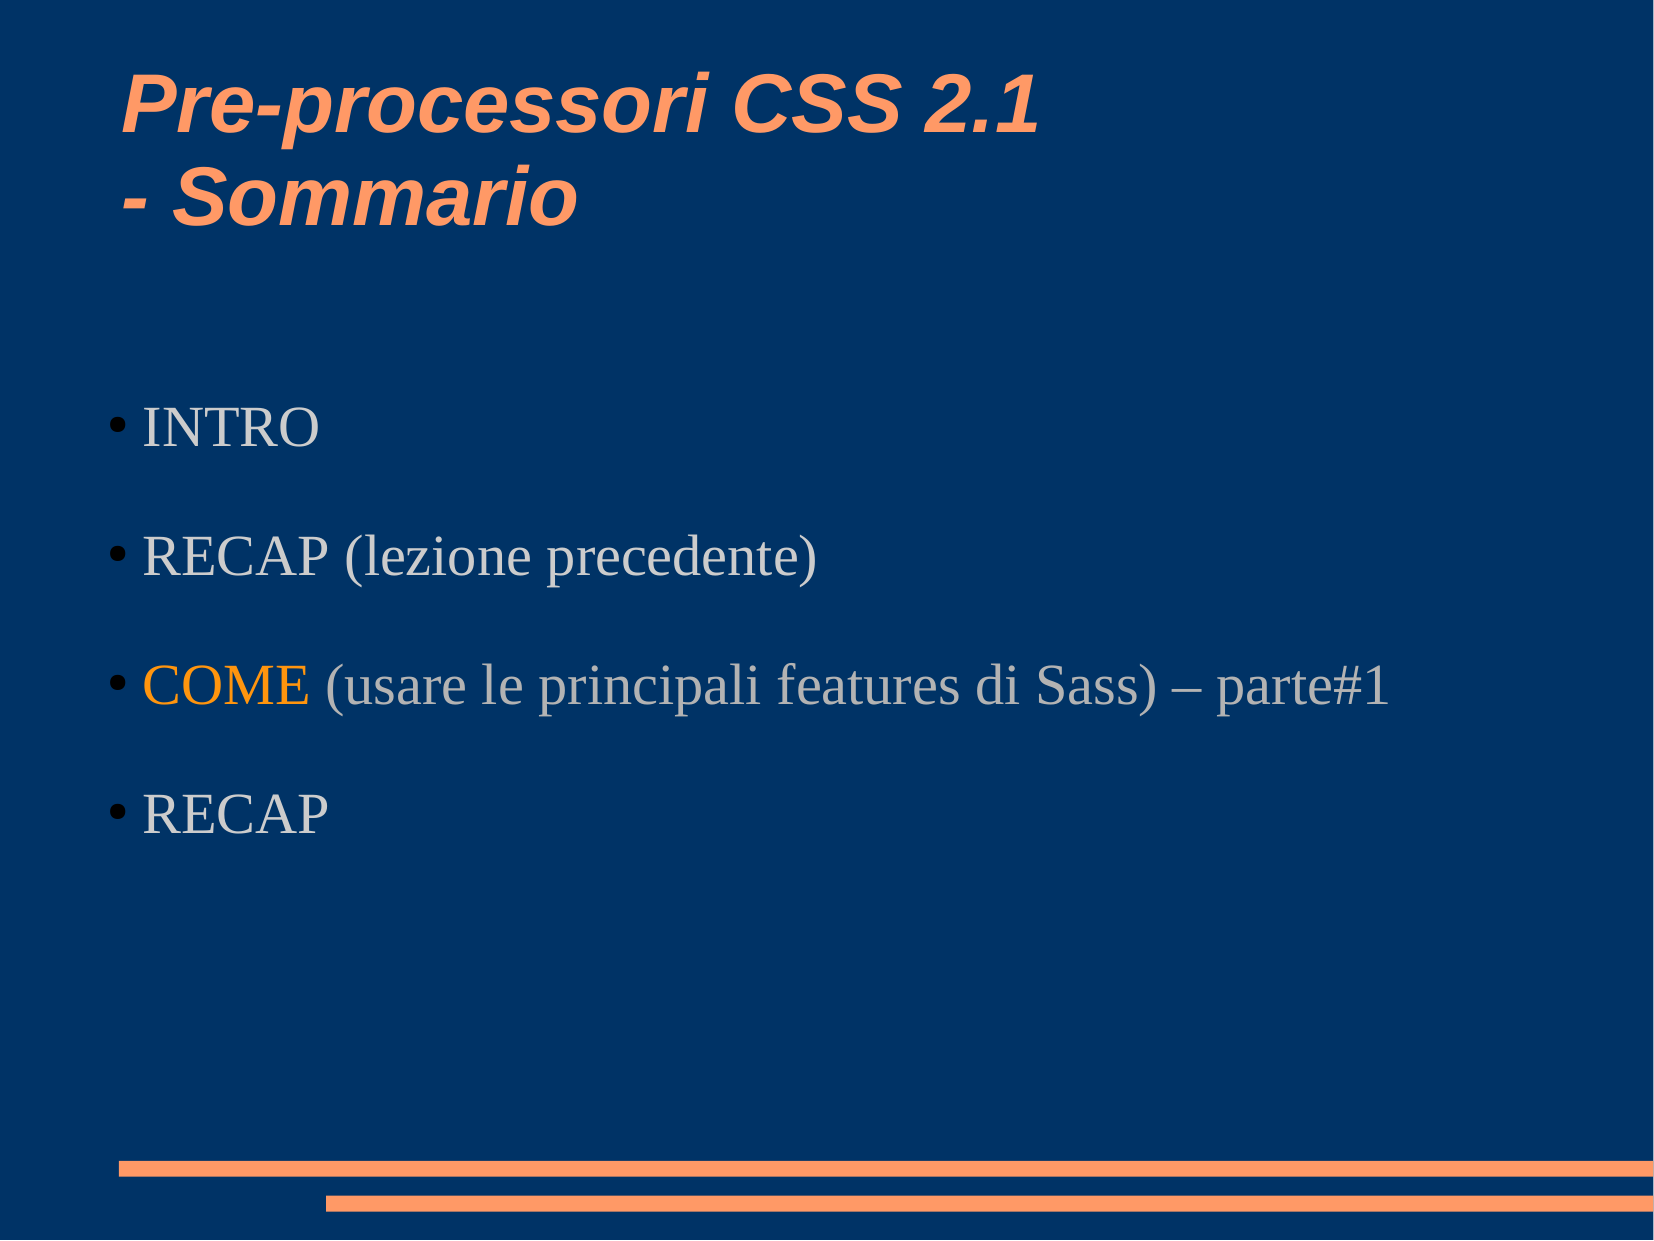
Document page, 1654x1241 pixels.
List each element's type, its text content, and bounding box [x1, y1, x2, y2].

title Pre-processori CSS 2.1 - Sommario [121, 46, 1534, 215]
subtitle INTRO RECAP (lezione precedente) COME (usare le principali features di Sass) – parte#1 RECAP [107, 215, 1547, 1026]
